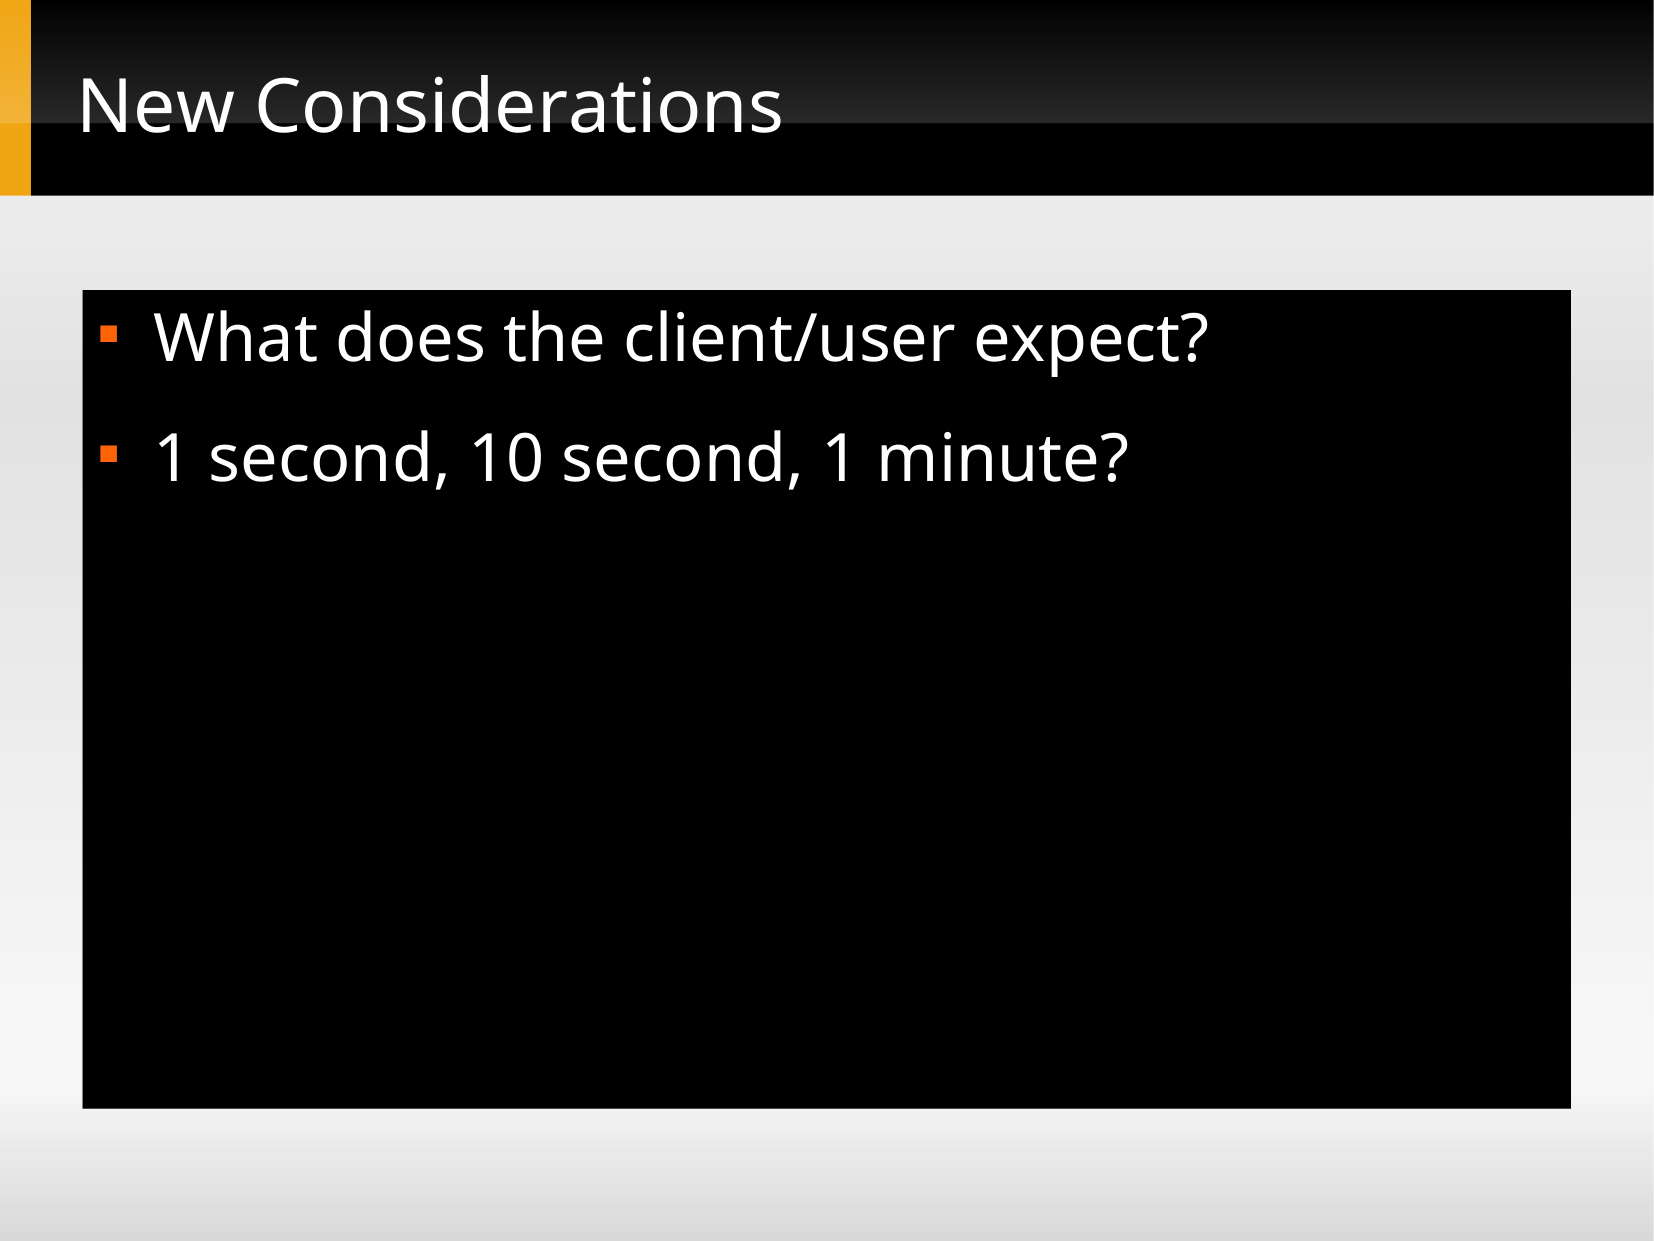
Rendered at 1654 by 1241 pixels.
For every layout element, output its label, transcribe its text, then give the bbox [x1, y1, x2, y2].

list What does the client/user expect? 1 second, 10 second, 1 minute? [82, 290, 1571, 1094]
title New Considerations [76, 7, 1565, 200]
picture [0, 0, 1654, 1241]
